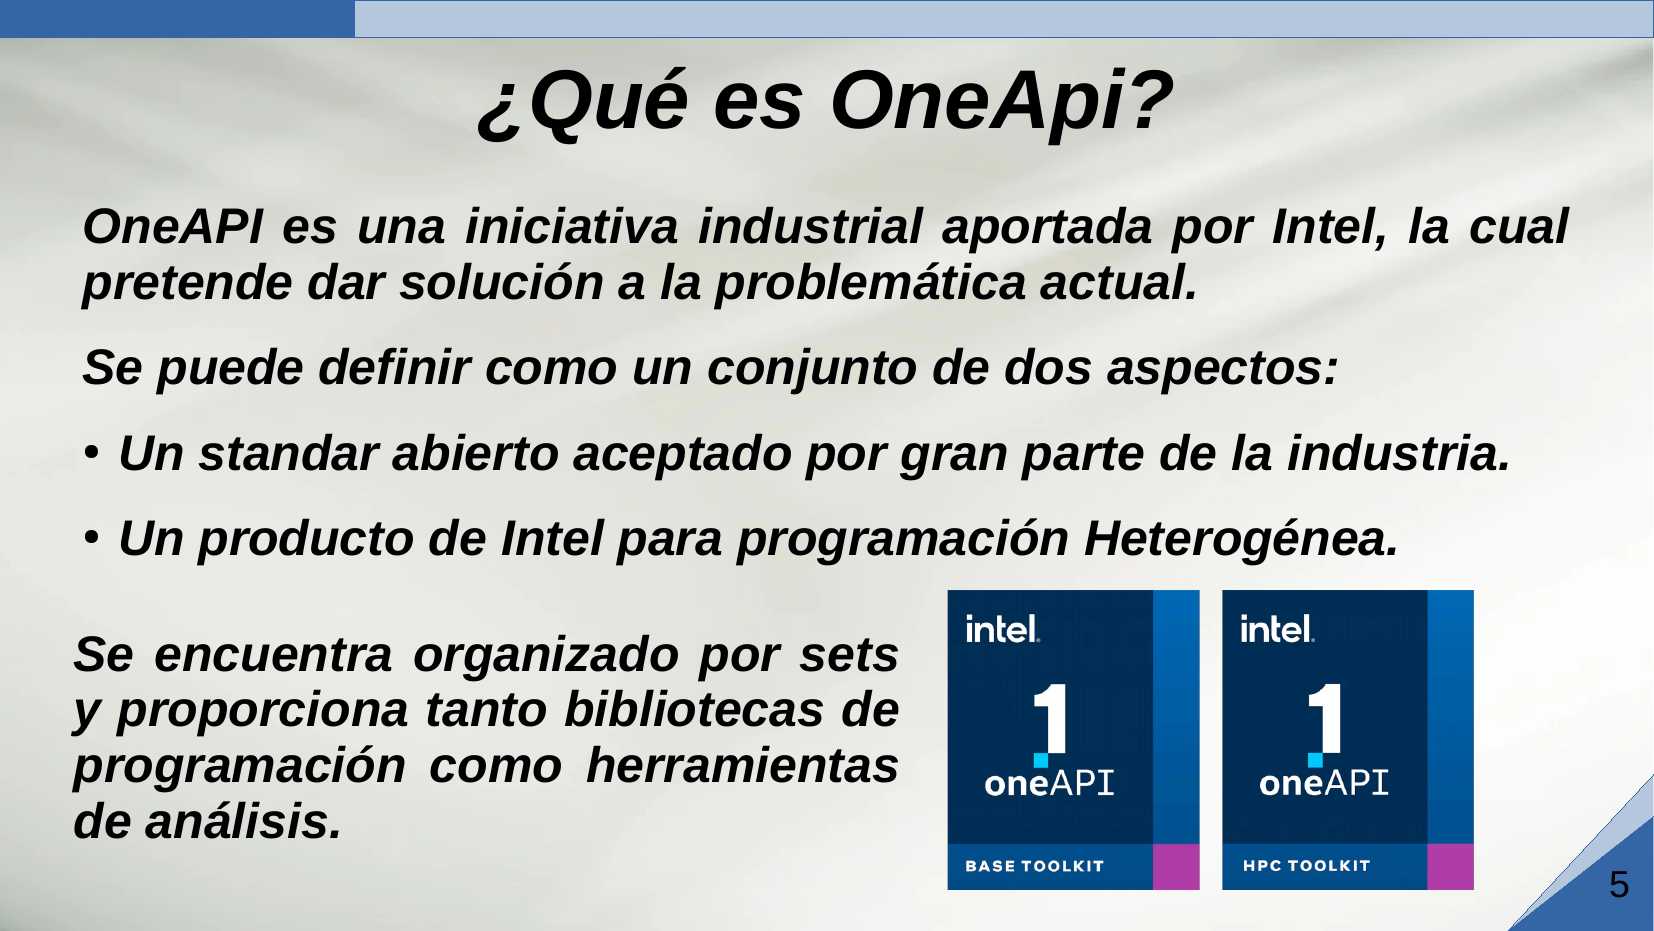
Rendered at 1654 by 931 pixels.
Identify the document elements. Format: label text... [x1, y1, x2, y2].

list OneAPI es una iniciativa industrial aportada por Intel, la cual pretende dar solución a la problemática actual. Se puede definir como un conjunto de dos aspectos: Un standar abierto aceptado por gran parte de la industria. Un producto de Intel para programación Heterogénea. [82, 198, 1571, 591]
text_box Se encuentra organizado por sets y proporciona tanto bibliotecas de programación como herramientas de análisis. [59, 618, 916, 857]
text_box [0, 0, 1654, 38]
text_box <número> [1594, 856, 1654, 927]
picture [0, 38, 1654, 931]
text_box [1507, 773, 1654, 931]
title ¿Qué es OneApi? [82, 21, 1571, 178]
